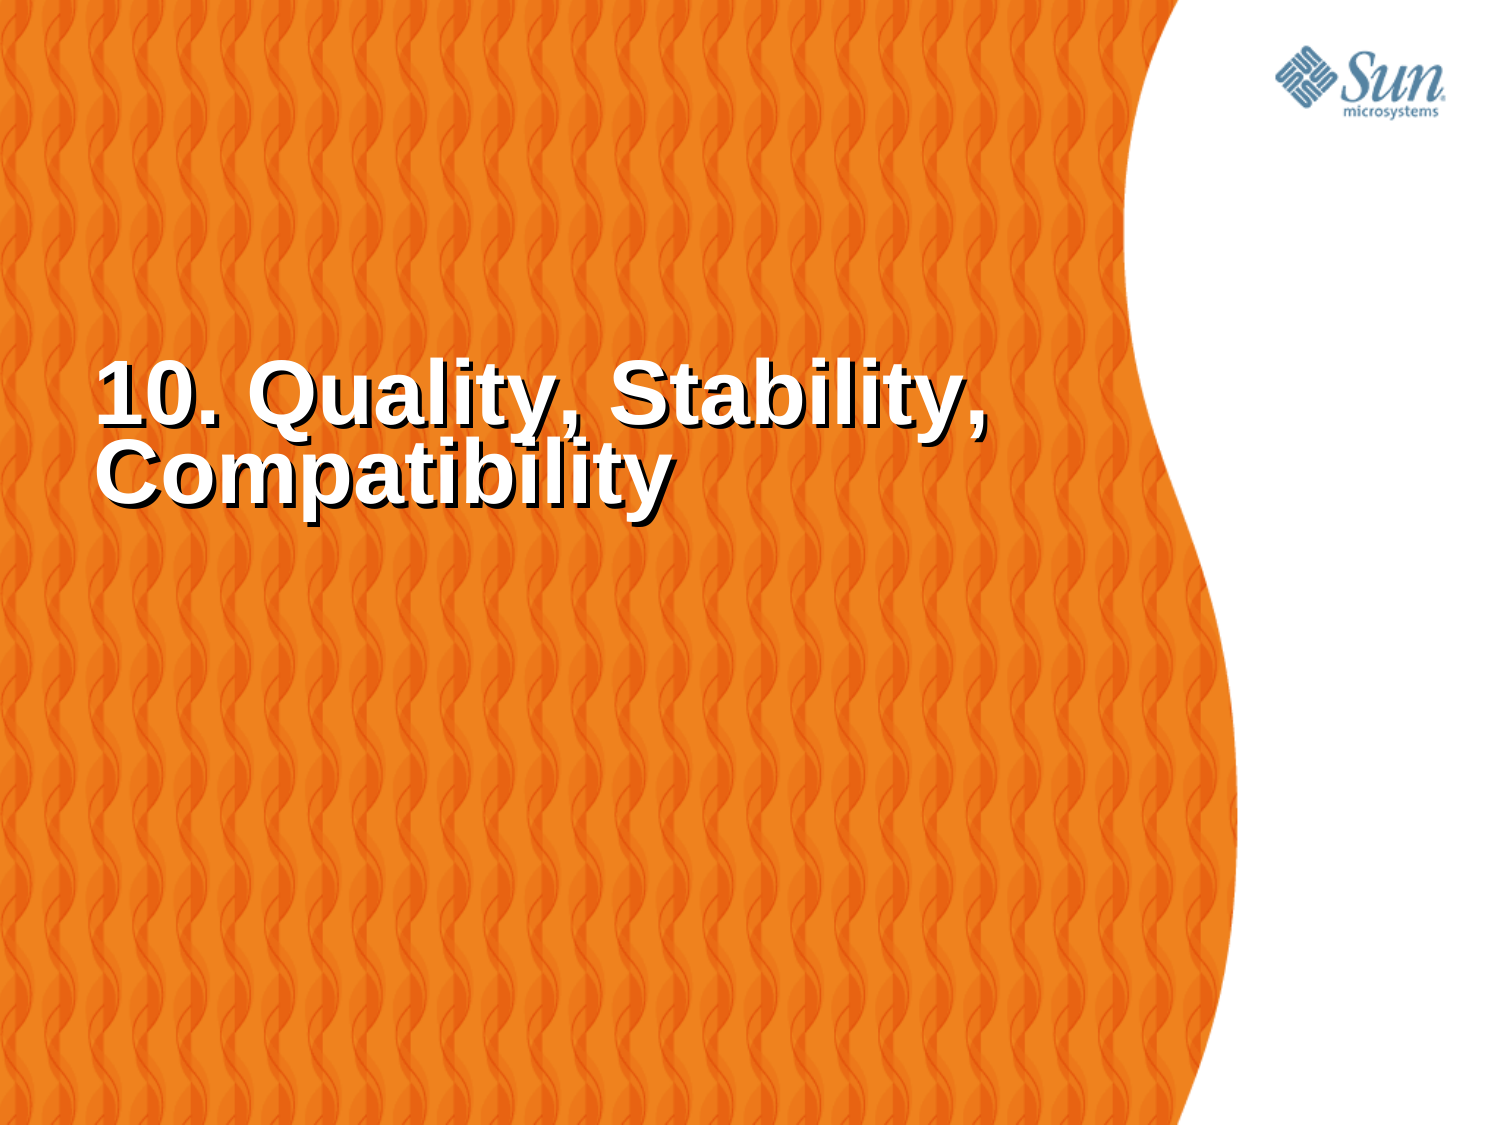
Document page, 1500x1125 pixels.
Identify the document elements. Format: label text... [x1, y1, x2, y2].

picture [0, 0, 1500, 1125]
title 10. Quality, Stability, Compatibility [93, 337, 1059, 601]
